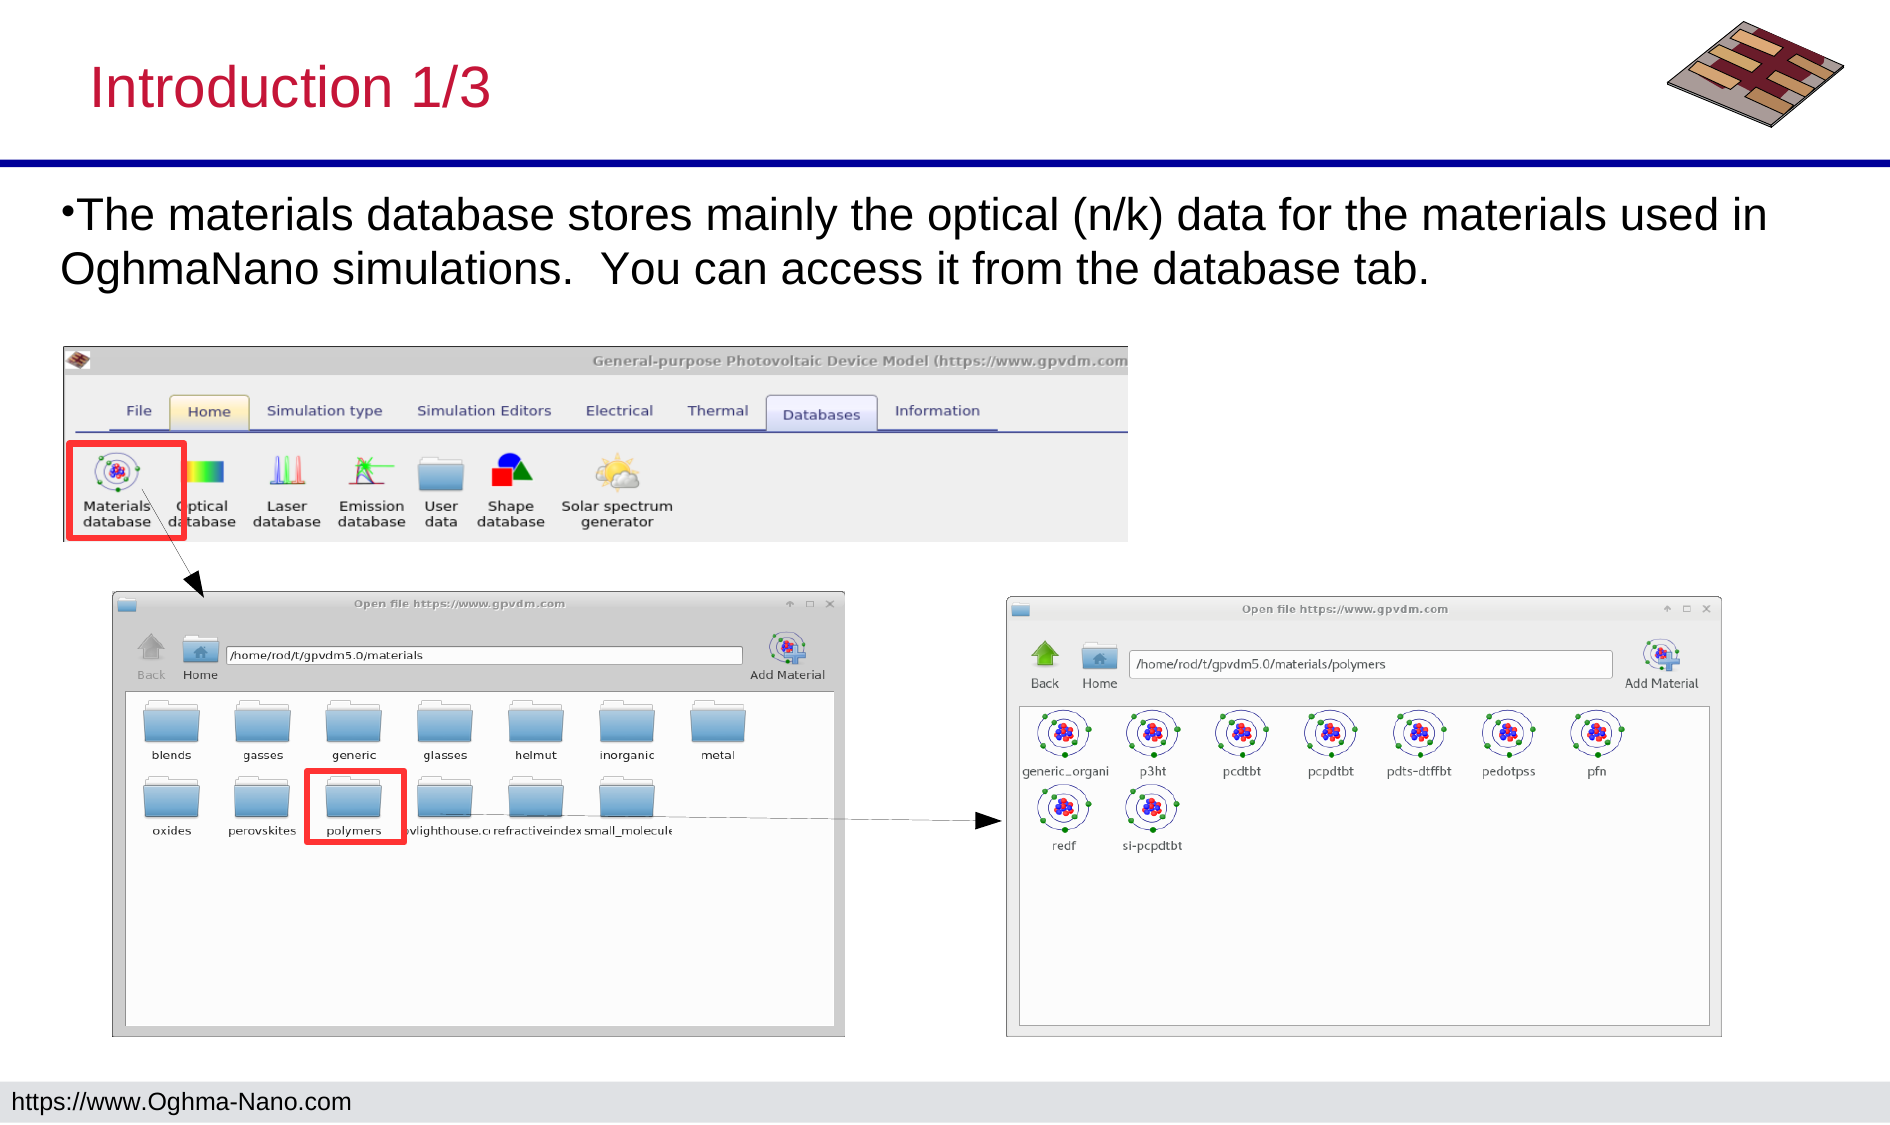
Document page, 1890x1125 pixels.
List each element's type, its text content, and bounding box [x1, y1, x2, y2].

picture [1006, 596, 1722, 1037]
picture [63, 346, 1128, 542]
text_box The materials database stores mainly the optical (n/k) data for the materials used in OghmaNano simulations. You can access it from the database tab. [45, 176, 1820, 304]
picture [112, 591, 845, 1037]
title Introduction 1/3 [74, 34, 1634, 140]
picture [73, 447, 181, 535]
